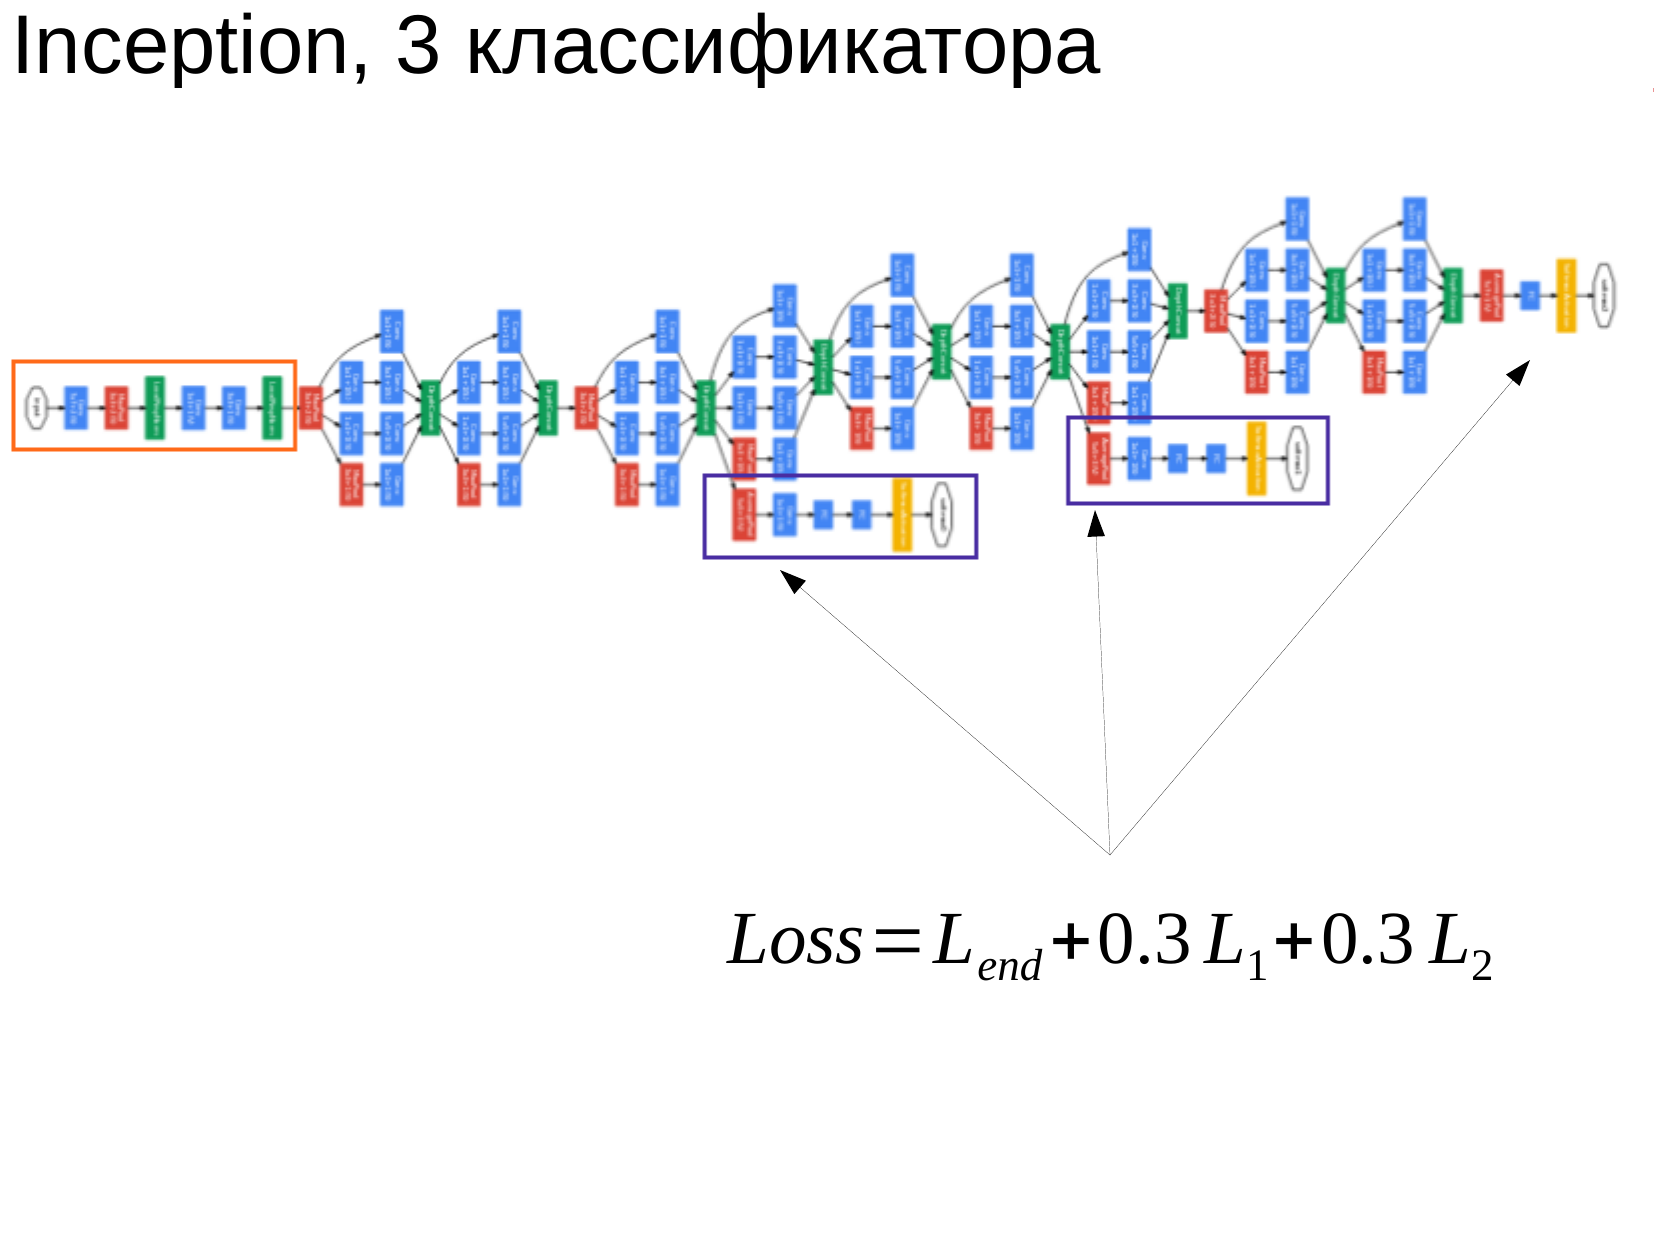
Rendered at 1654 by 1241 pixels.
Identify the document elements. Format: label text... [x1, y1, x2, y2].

picture [0, 88, 1654, 690]
chart [716, 895, 1501, 991]
title Inception, 3 классификатора [11, 0, 1501, 88]
